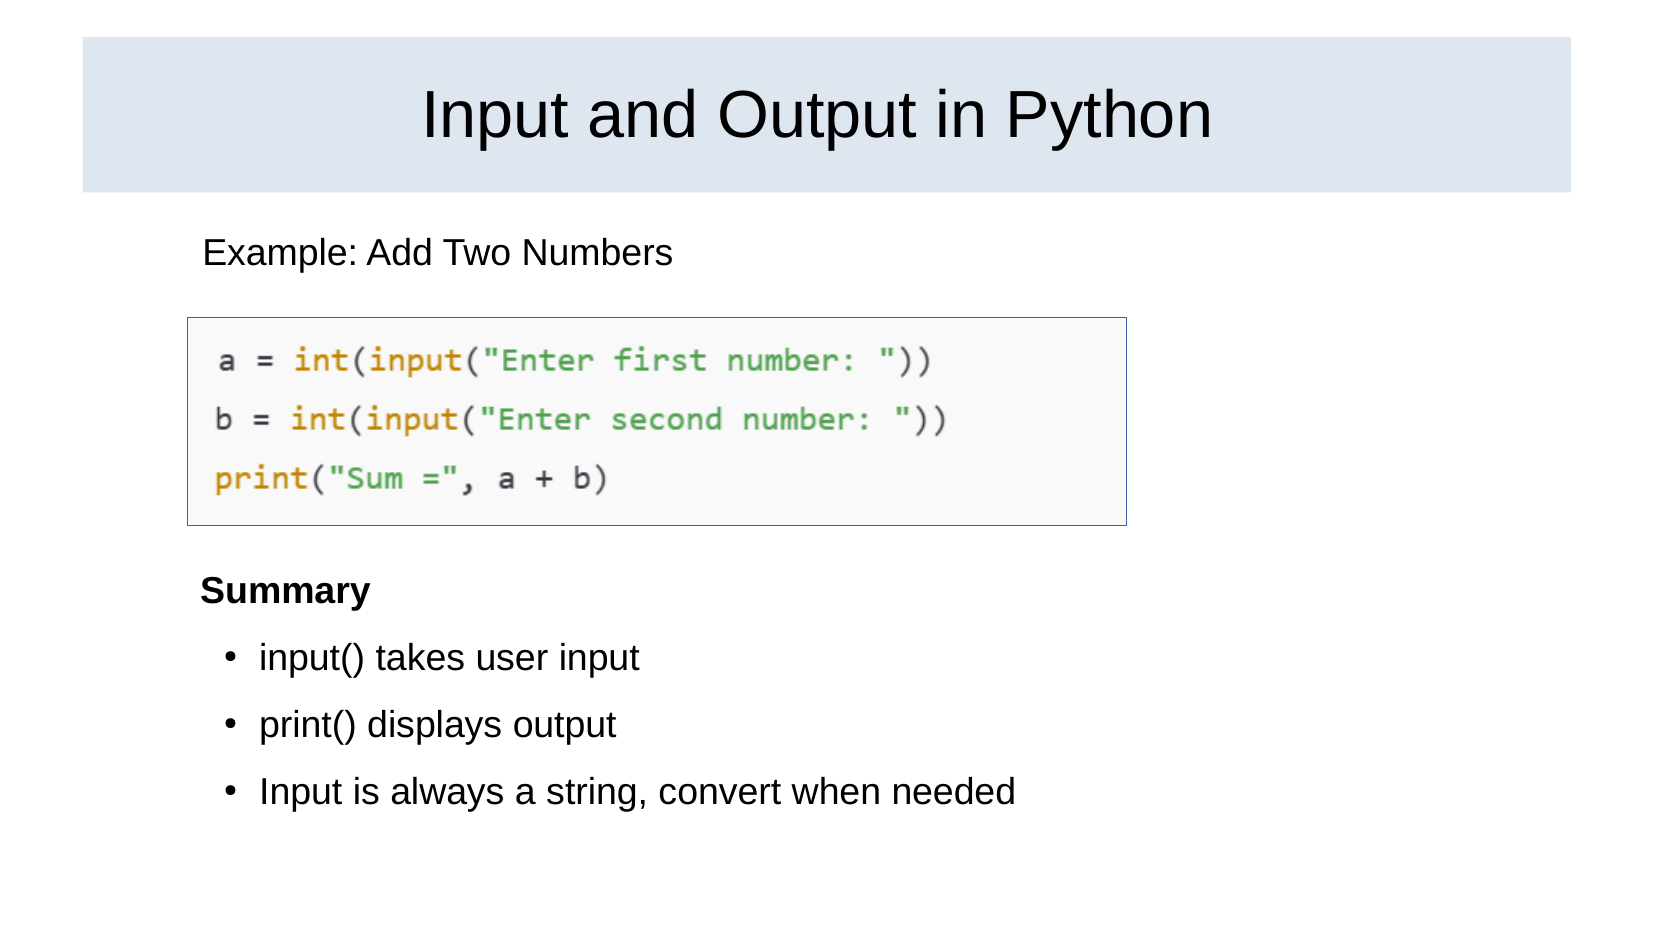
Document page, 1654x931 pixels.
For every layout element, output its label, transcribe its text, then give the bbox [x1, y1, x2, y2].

title Input and Output in Python [82, 37, 1571, 193]
text_box Example: Add Two Numbers [187, 224, 788, 324]
picture [187, 317, 1127, 526]
text_box Summary input() takes user input print() displays output Input is always a string, convert when needed [150, 562, 1200, 904]
